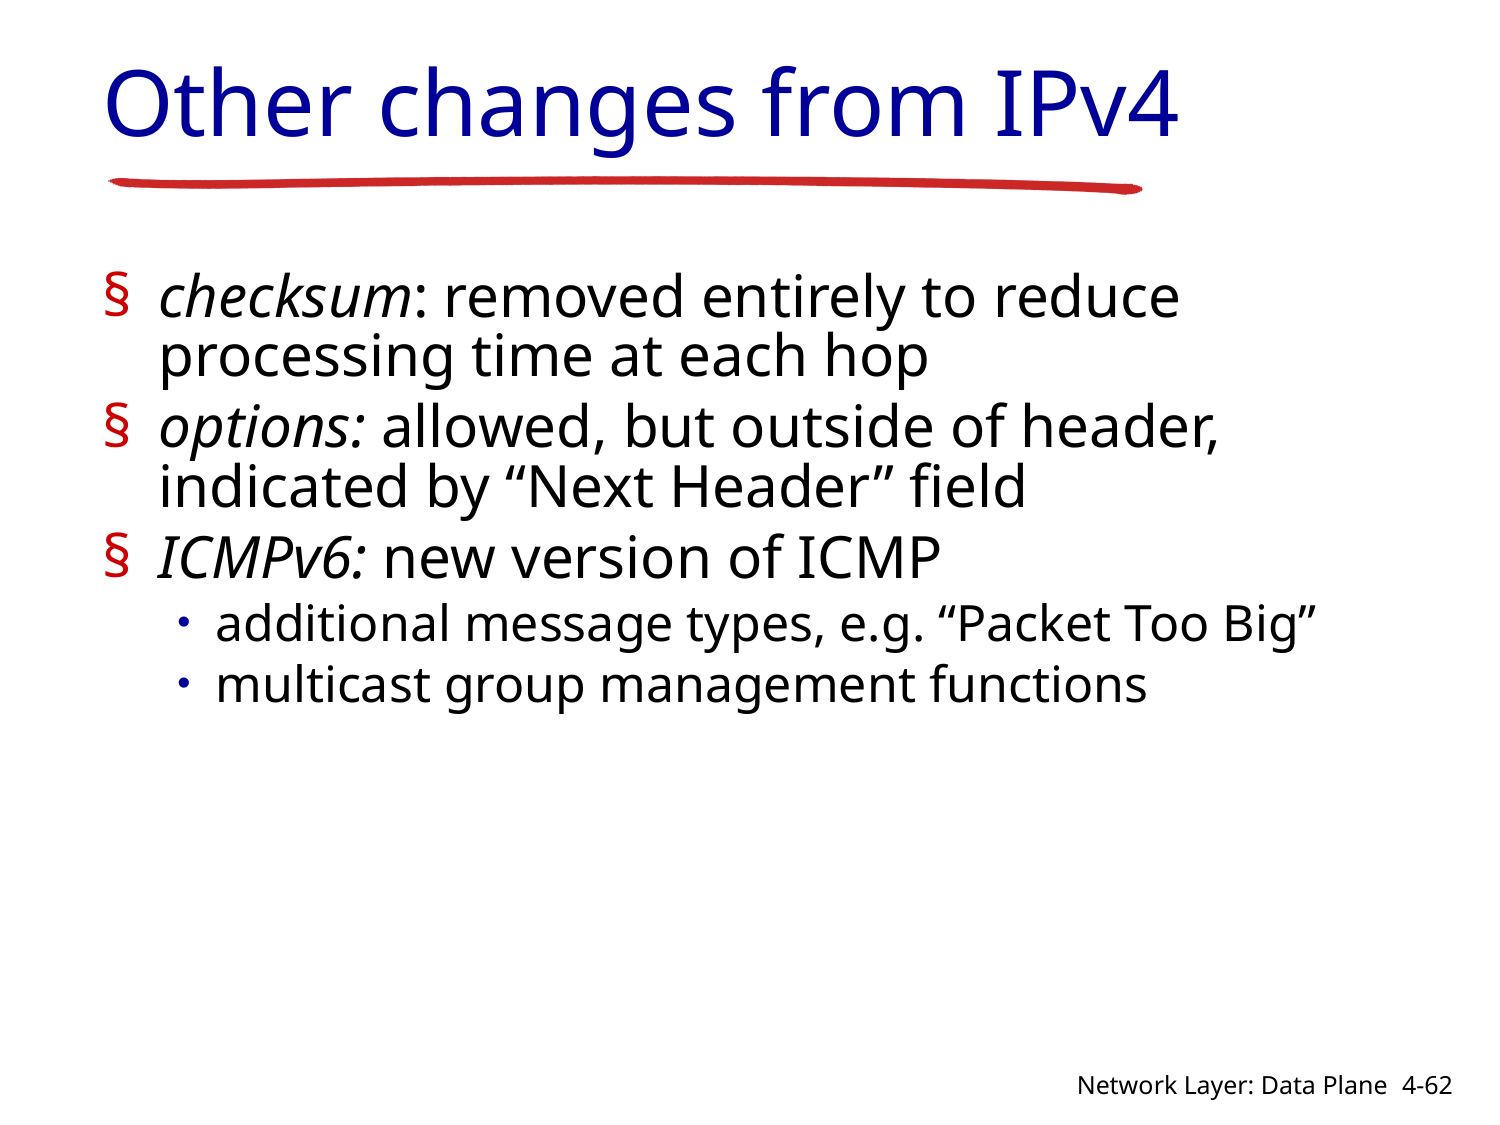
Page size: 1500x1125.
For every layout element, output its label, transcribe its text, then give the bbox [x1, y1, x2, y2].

list checksum: removed entirely to reduce processing time at each hop options: allowed, but outside of header, indicated by “Next Header” field ICMPv6: new version of ICMP additional message types, e.g. “Packet Too Big” multicast group management functions [87, 262, 1363, 1025]
title Other changes from IPv4 [87, 37, 1363, 225]
slide_number 4-13 [1387, 1062, 1480, 1107]
footer Network Layer: Data Plane [1045, 1062, 1404, 1102]
